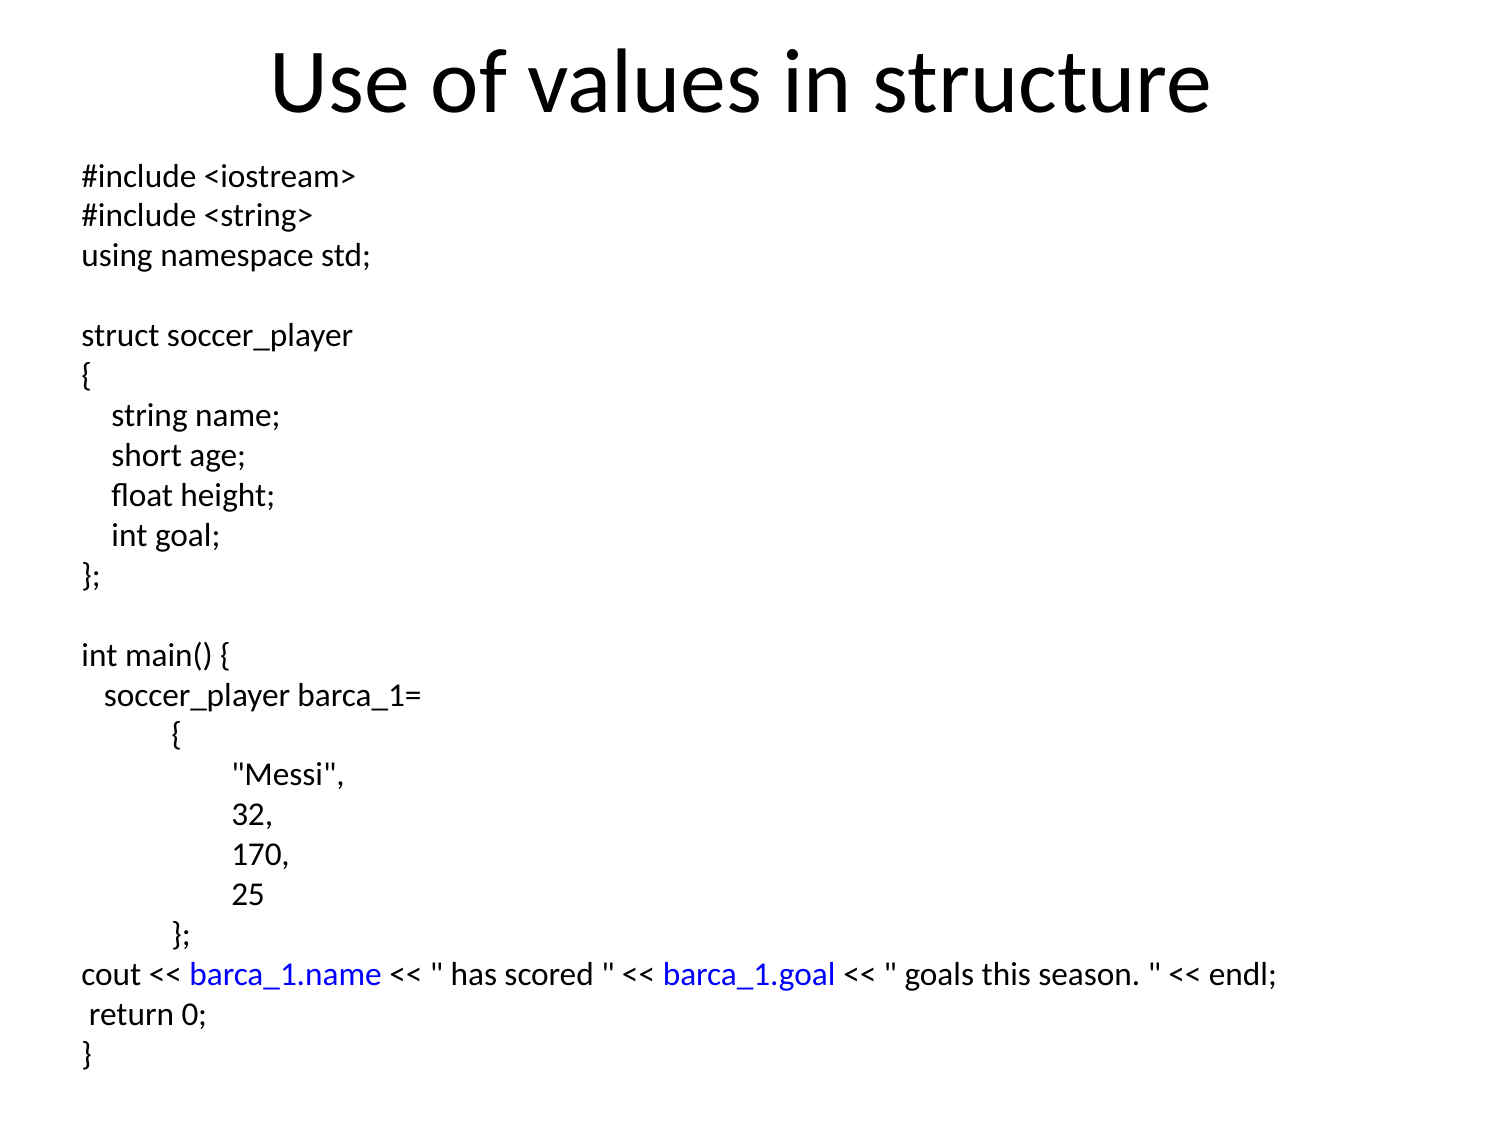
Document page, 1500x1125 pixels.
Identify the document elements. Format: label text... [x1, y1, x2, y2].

title Use of values in structure [66, 0, 1417, 170]
text_box #include <iostream> #include <string> using namespace std; struct soccer_player { string name; short age; float height; int goal; }; int main() { soccer_player barca_1= { "Messi", 32, 170, 25 }; cout << barca_1.name << " has scored " << barca_1.goal << " goals this season. " << endl; return 0; } [66, 146, 1480, 1080]
